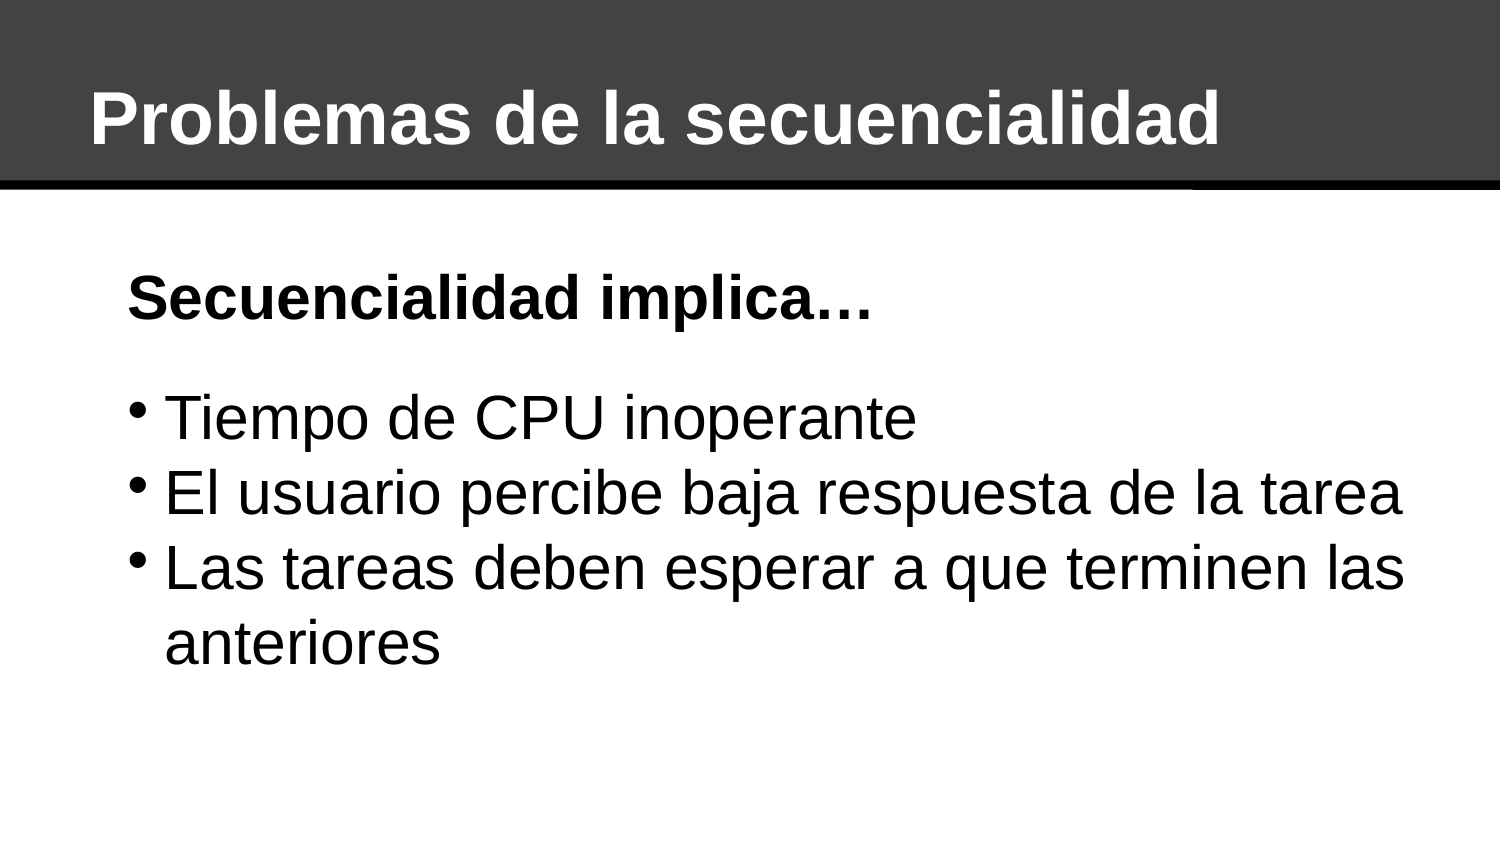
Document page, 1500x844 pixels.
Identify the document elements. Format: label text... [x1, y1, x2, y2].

text_box Problemas de la secuencialidad [74, 33, 1425, 175]
text_box Secuencialidad implica… Tiempo de CPU inoperante El usuario percibe baja respuesta de la tarea Las tareas deben esperar a que terminen las anteriores [74, 196, 1425, 808]
